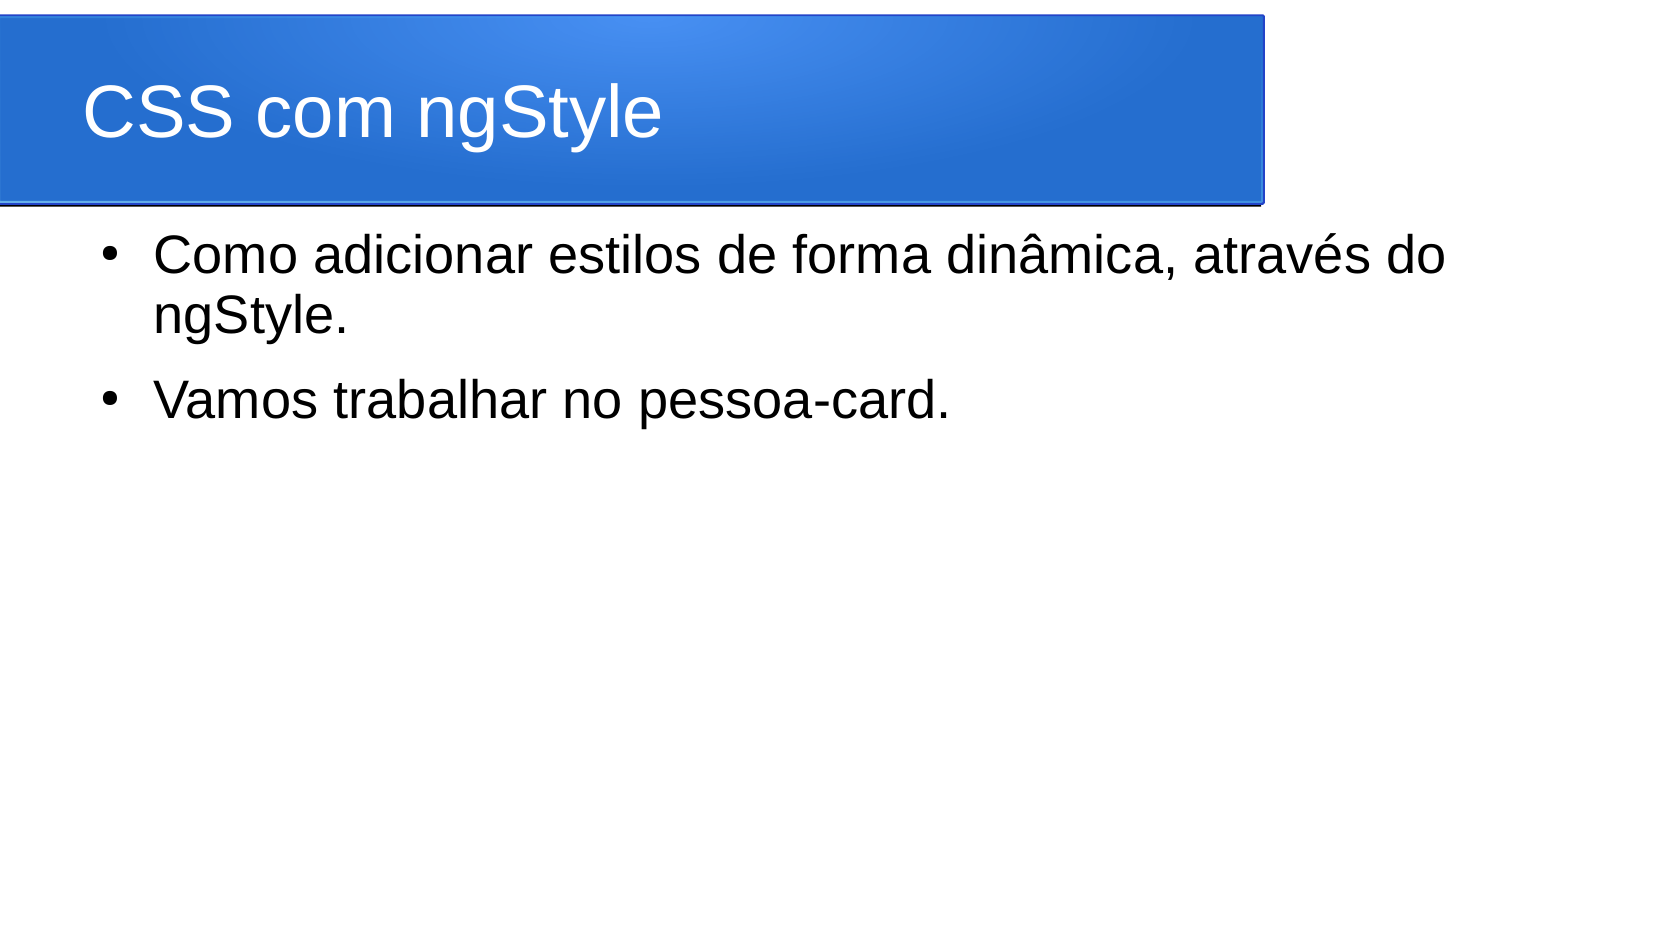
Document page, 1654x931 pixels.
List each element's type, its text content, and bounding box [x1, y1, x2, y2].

list Como adicionar estilos de forma dinâmica, através do ngStyle. Vamos trabalhar no pessoa-card. [82, 224, 1571, 764]
title CSS com ngStyle [82, 35, 1235, 189]
